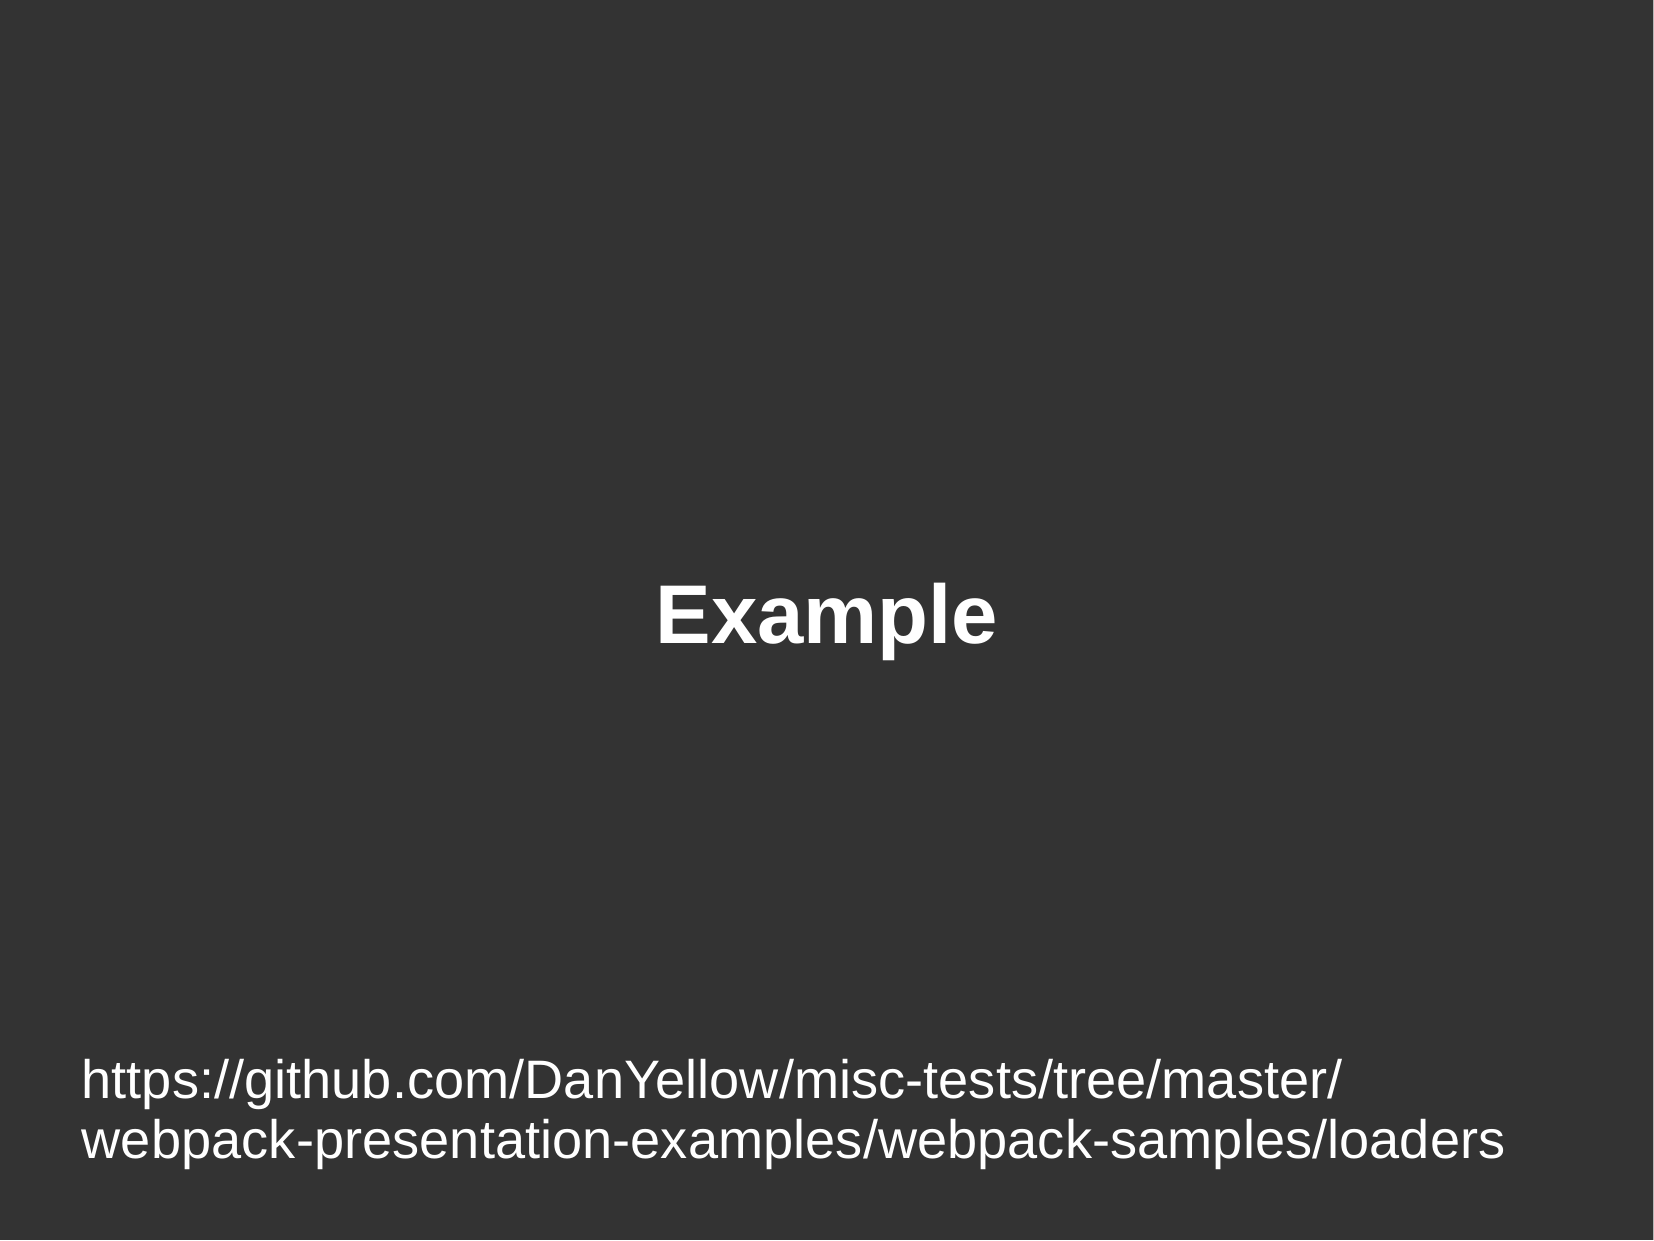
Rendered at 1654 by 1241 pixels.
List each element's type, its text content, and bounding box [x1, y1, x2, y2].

text_box Example [82, 134, 1571, 1095]
title https://github.com/DanYellow/misc-tests/tree/master/webpack-presentation-examples/webpack-samples/loaders [81, 988, 1570, 1232]
